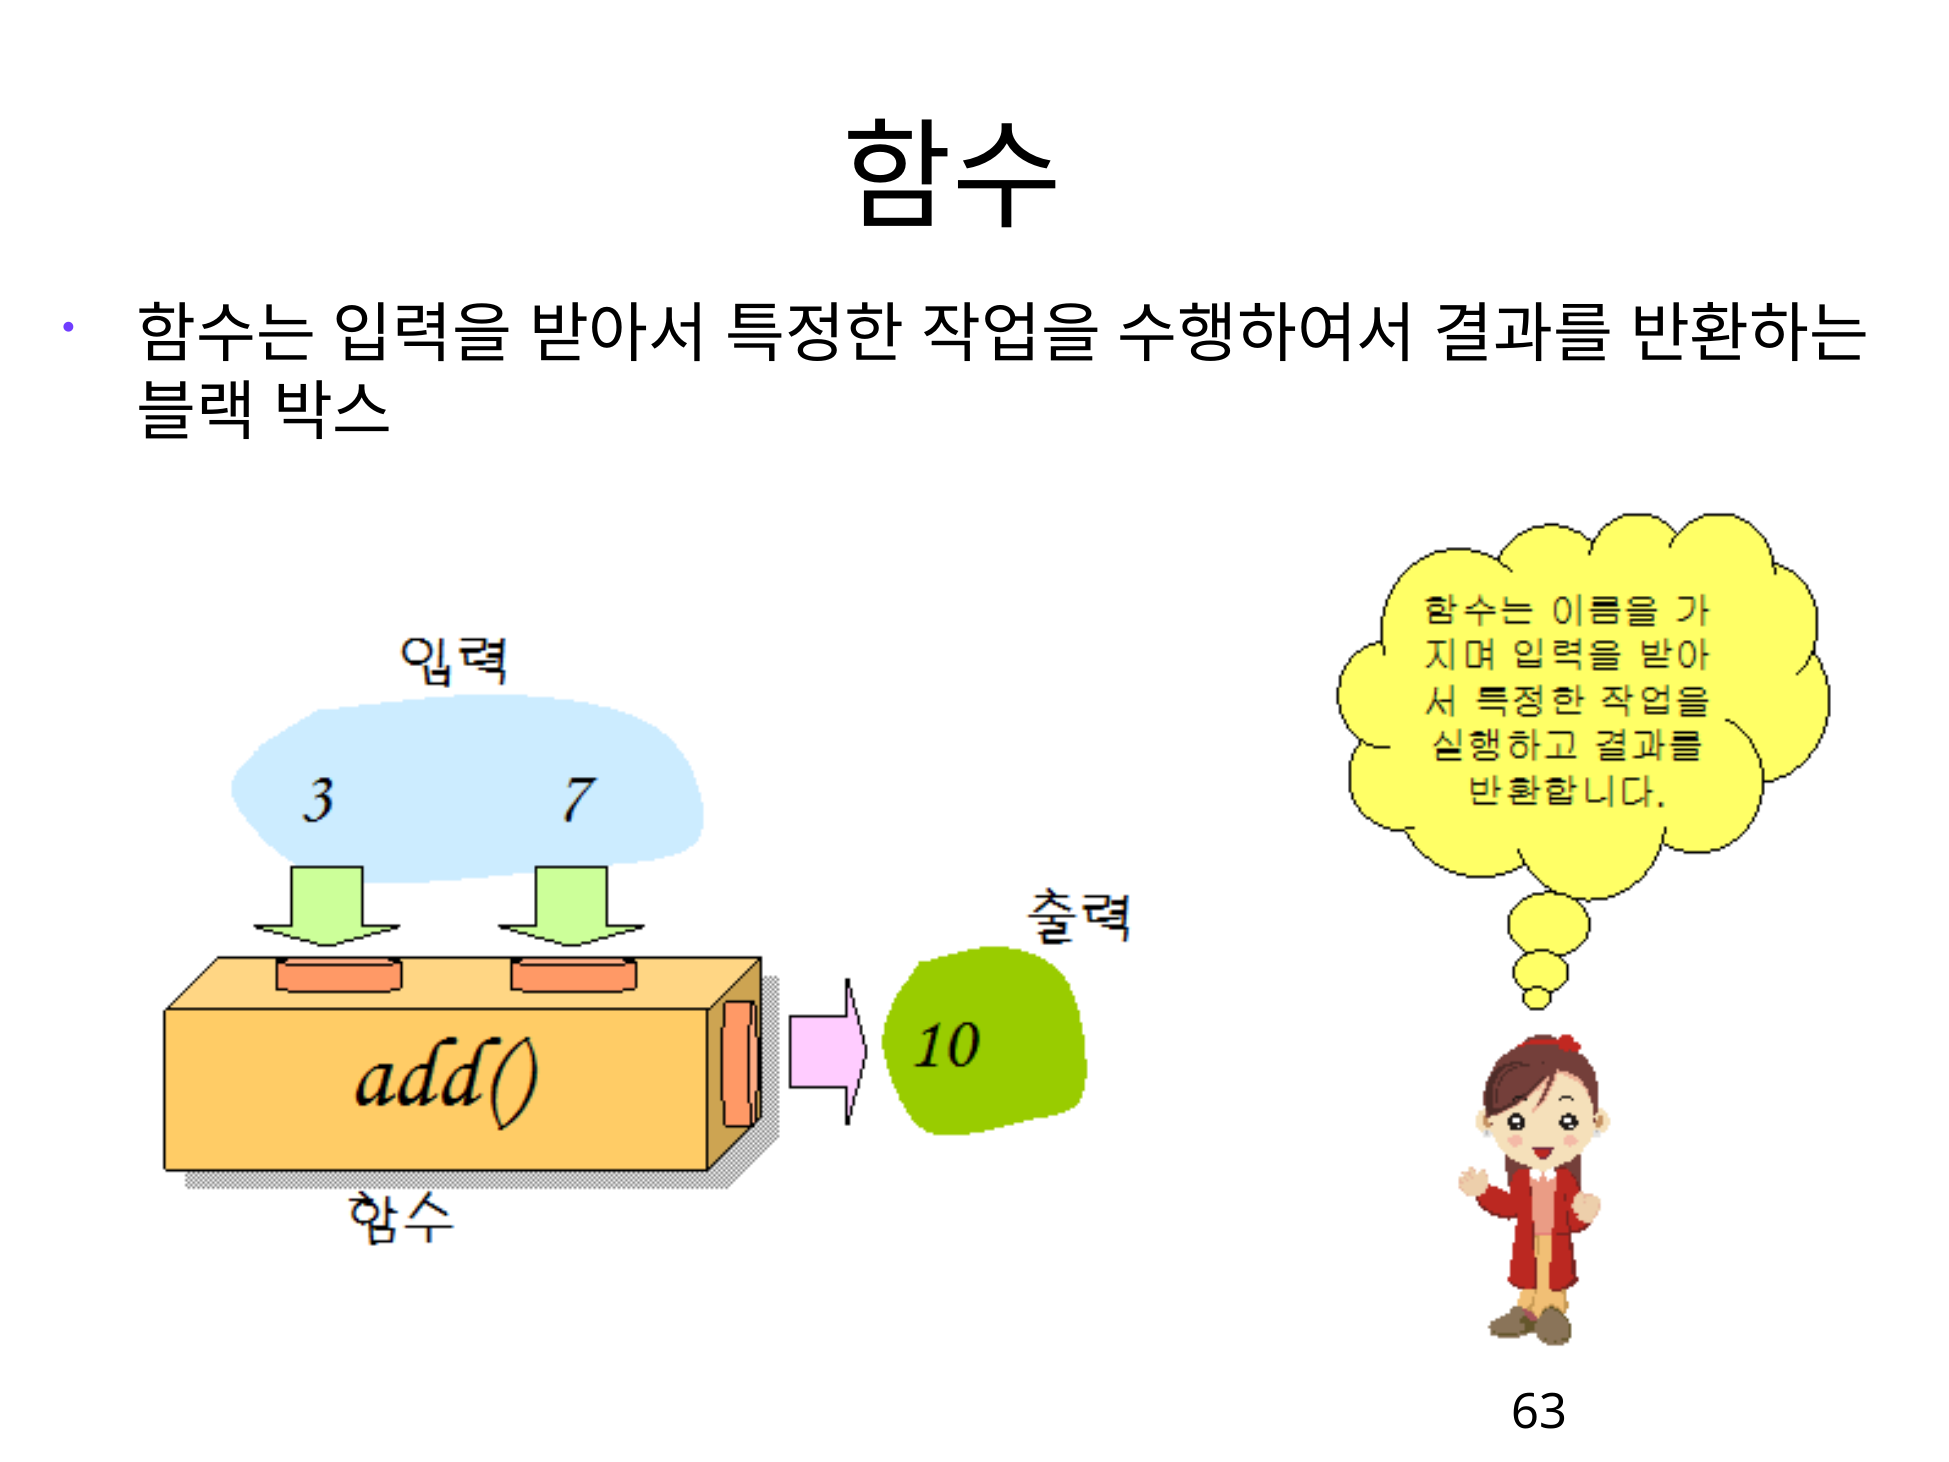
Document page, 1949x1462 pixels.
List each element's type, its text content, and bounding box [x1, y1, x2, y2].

list 함수는 입력을 받아서 특정한 작업을 수행하여서 결과를 반환하는 블랙 박스 [48, 284, 1897, 1343]
picture [137, 458, 1853, 1373]
slide_number <숫자> [1496, 1372, 1899, 1462]
title 함수 [156, 92, 1749, 255]
